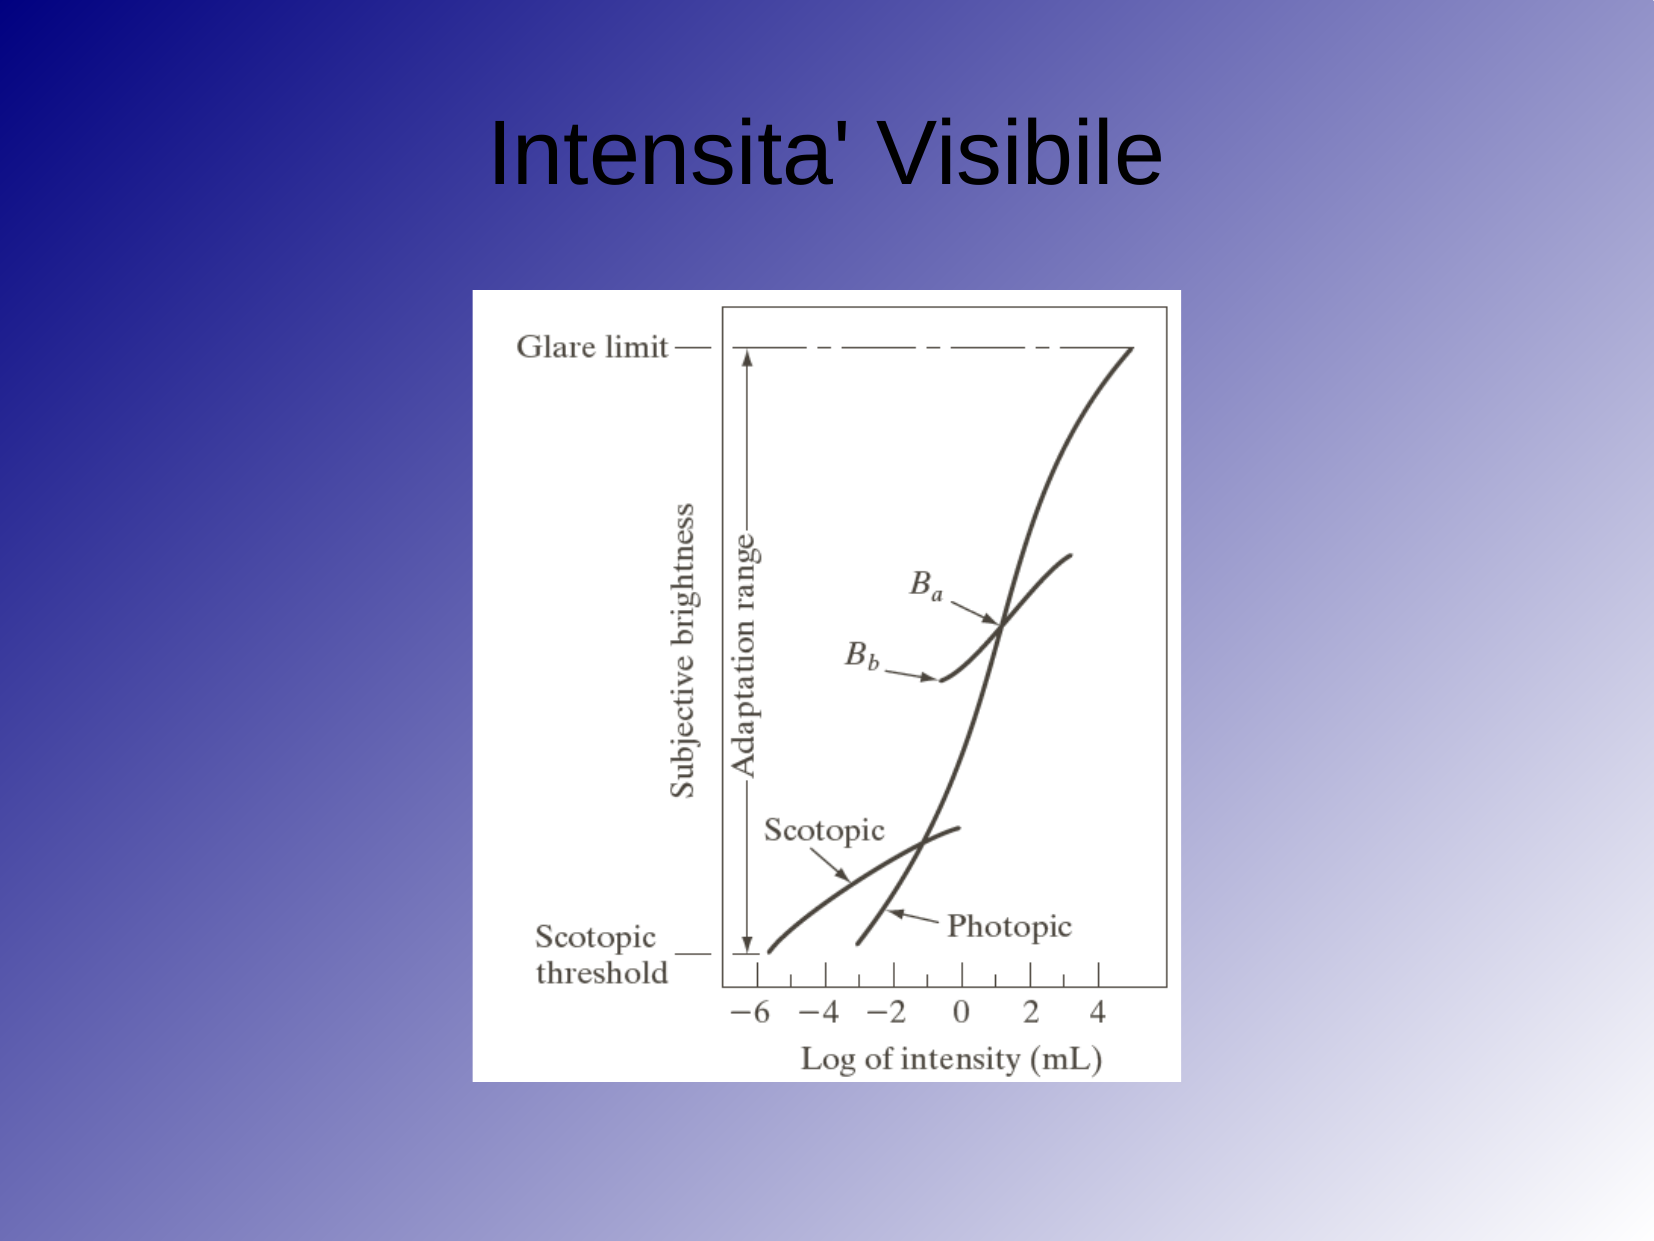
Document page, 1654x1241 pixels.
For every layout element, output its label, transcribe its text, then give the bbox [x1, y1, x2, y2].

picture [472, 290, 1182, 1082]
title Intensita' Visibile [82, 49, 1571, 257]
